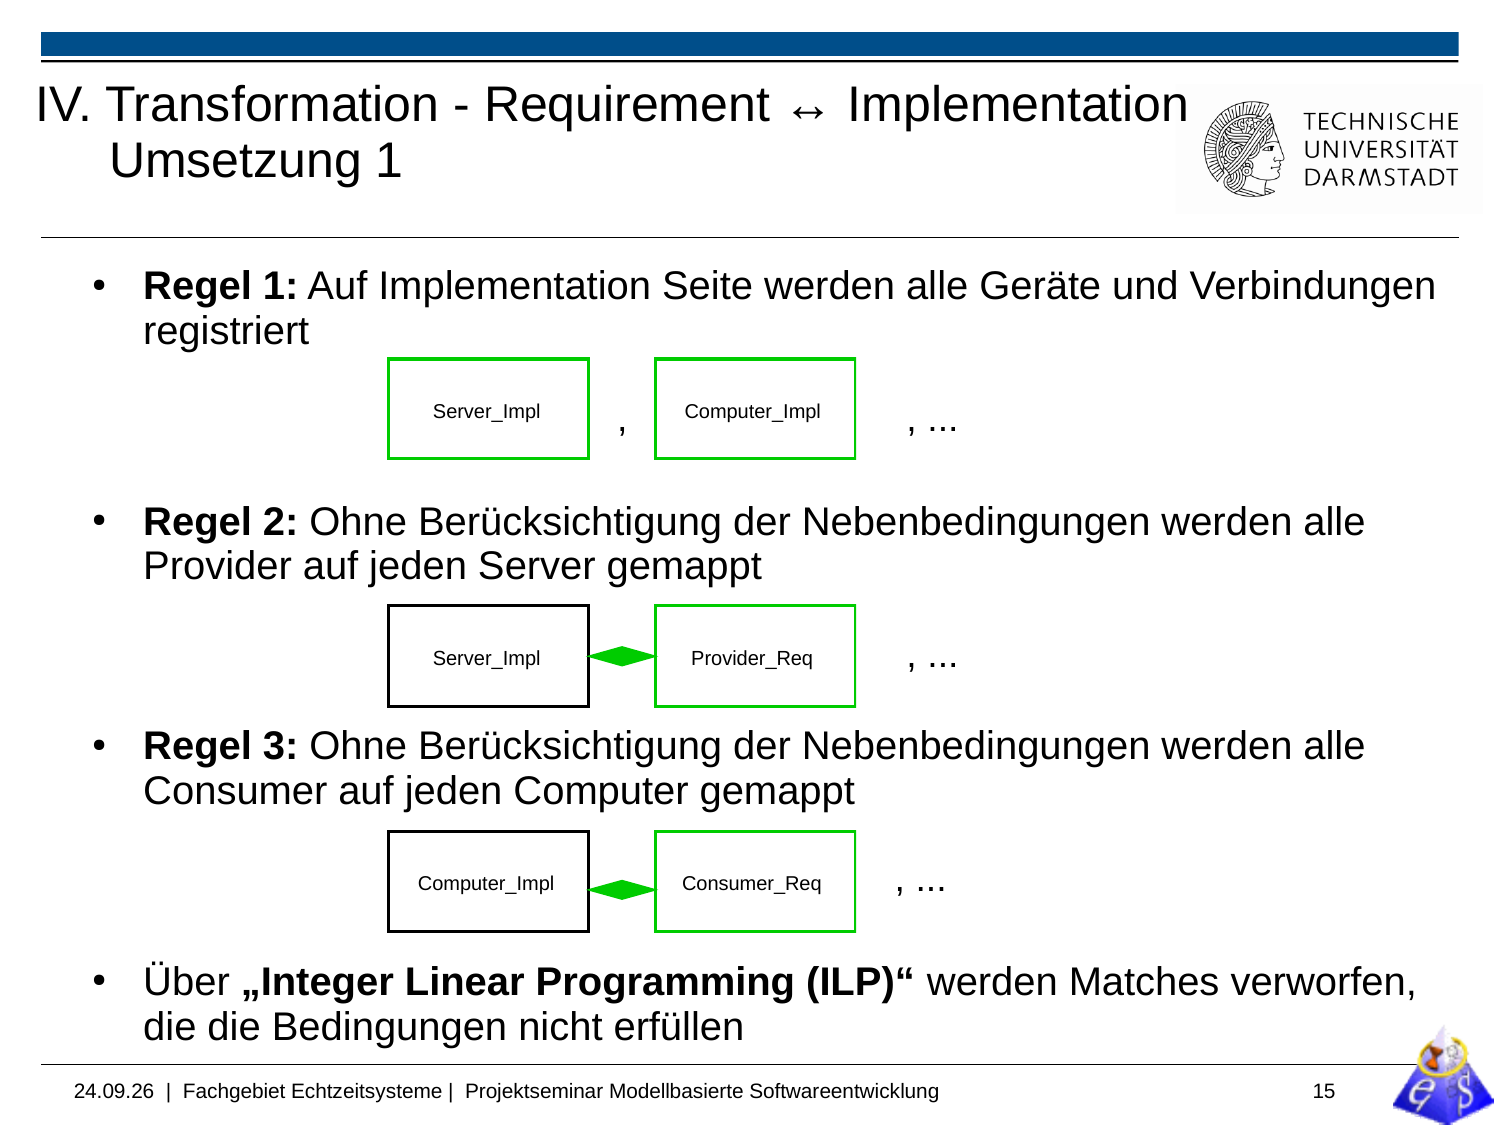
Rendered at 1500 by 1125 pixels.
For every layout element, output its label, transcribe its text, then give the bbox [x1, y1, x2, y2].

picture [386, 602, 857, 708]
text_box , [602, 389, 815, 447]
picture [1323, 84, 1483, 214]
title IV. Transformation - Requirement ↔ Implementation Umsetzung 1 [35, 47, 1323, 218]
text_box , ... [891, 389, 1105, 447]
picture [1393, 1023, 1494, 1125]
text_box , ... [879, 850, 1093, 908]
list Regel 1: Auf Implementation Seite werden alle Geräte und Verbindungen registriert Regel 2: Ohne Berücksichtigung der Nebenbedingungen werden alle Provider auf jeden Server gemappt Regel 3: Ohne Berücksichtigung der Nebenbedingungen werden alle Consumer auf jeden Computer gemappt Über „Integer Linear Programming (ILP)“ werden Matches verworfen, die die Bedingungen nicht erfüllen [75, 263, 1441, 1052]
text_box , ... [891, 625, 1105, 683]
picture [386, 829, 857, 933]
picture [386, 356, 857, 460]
